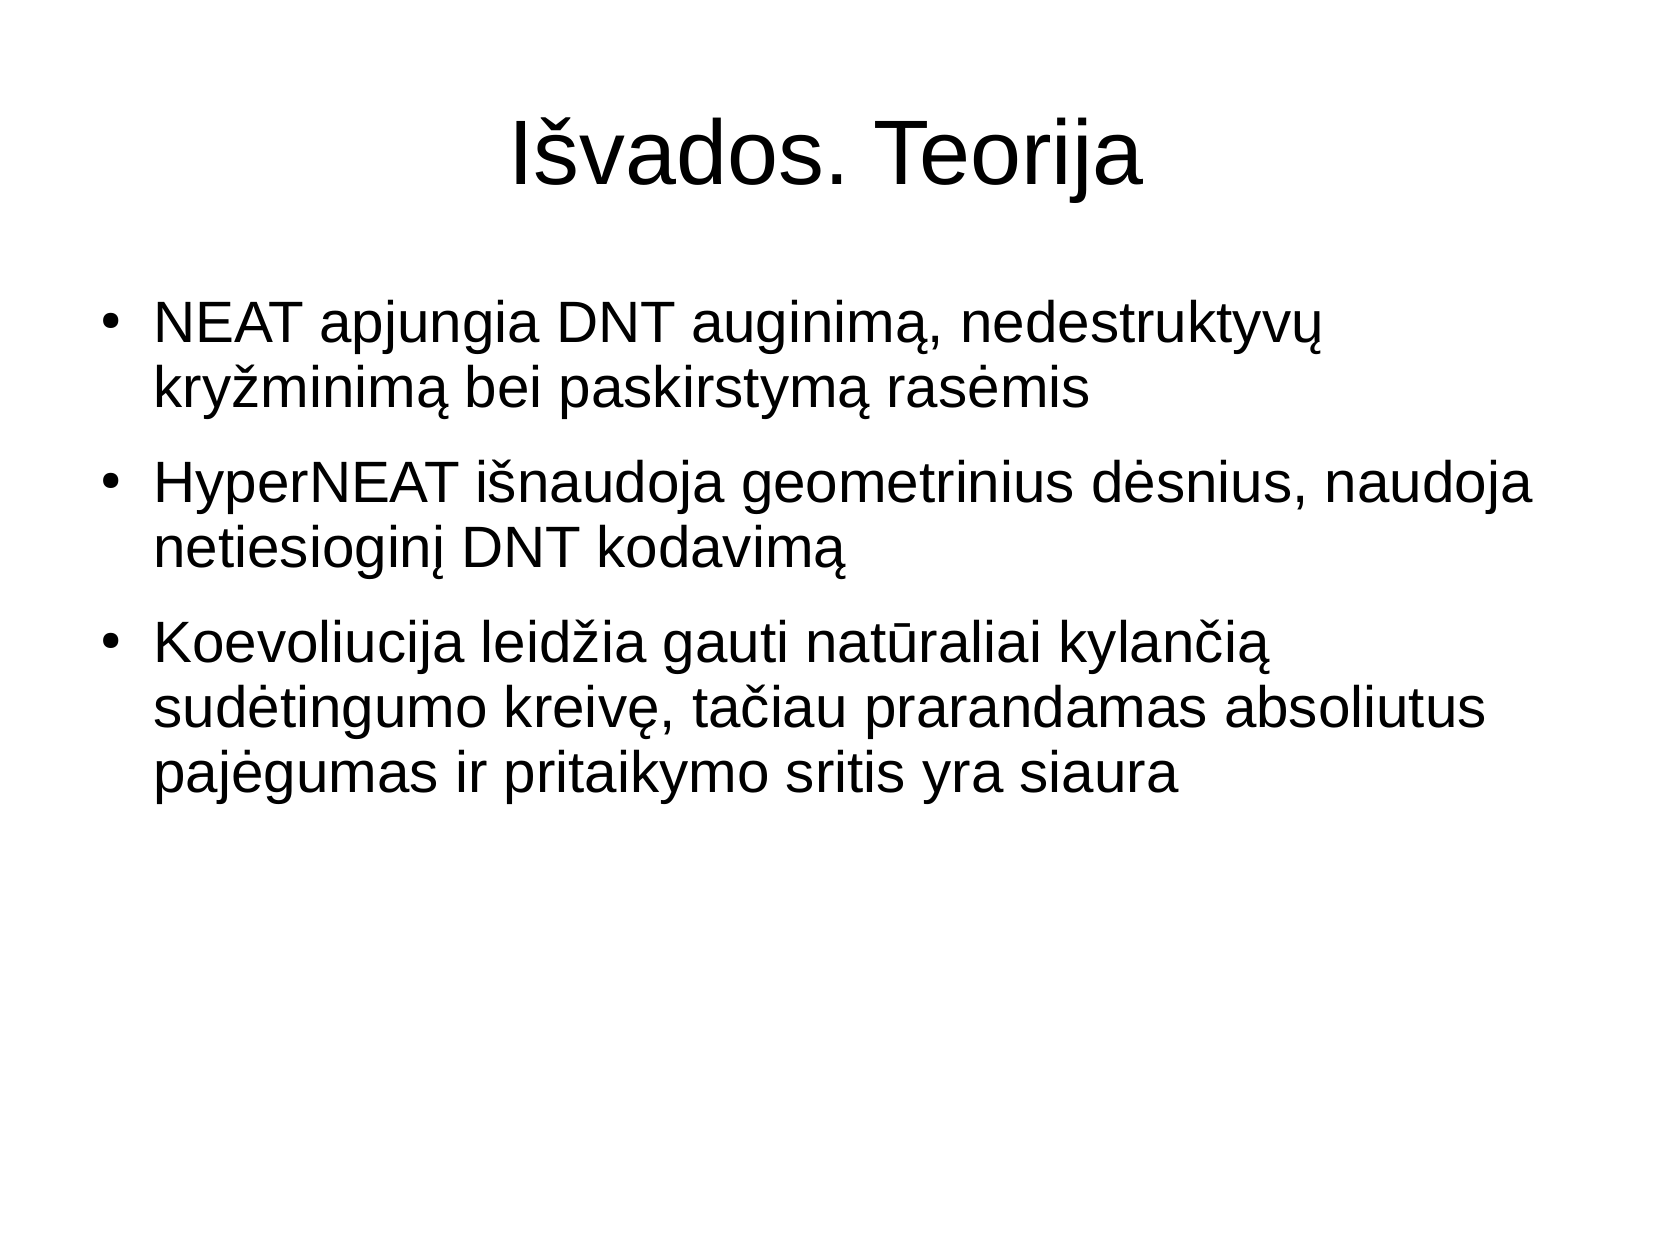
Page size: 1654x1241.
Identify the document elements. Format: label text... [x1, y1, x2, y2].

list NEAT apjungia DNT auginimą, nedestruktyvų kryžminimą bei paskirstymą rasėmis HyperNEAT išnaudoja geometrinius dėsnius, naudoja netiesioginį DNT kodavimą Koevoliucija leidžia gauti natūraliai kylančią sudėtingumo kreivę, tačiau prarandamas absoliutus pajėgumas ir pritaikymo sritis yra siaura [82, 290, 1571, 1047]
title Išvados. Teorija [82, 49, 1571, 257]
